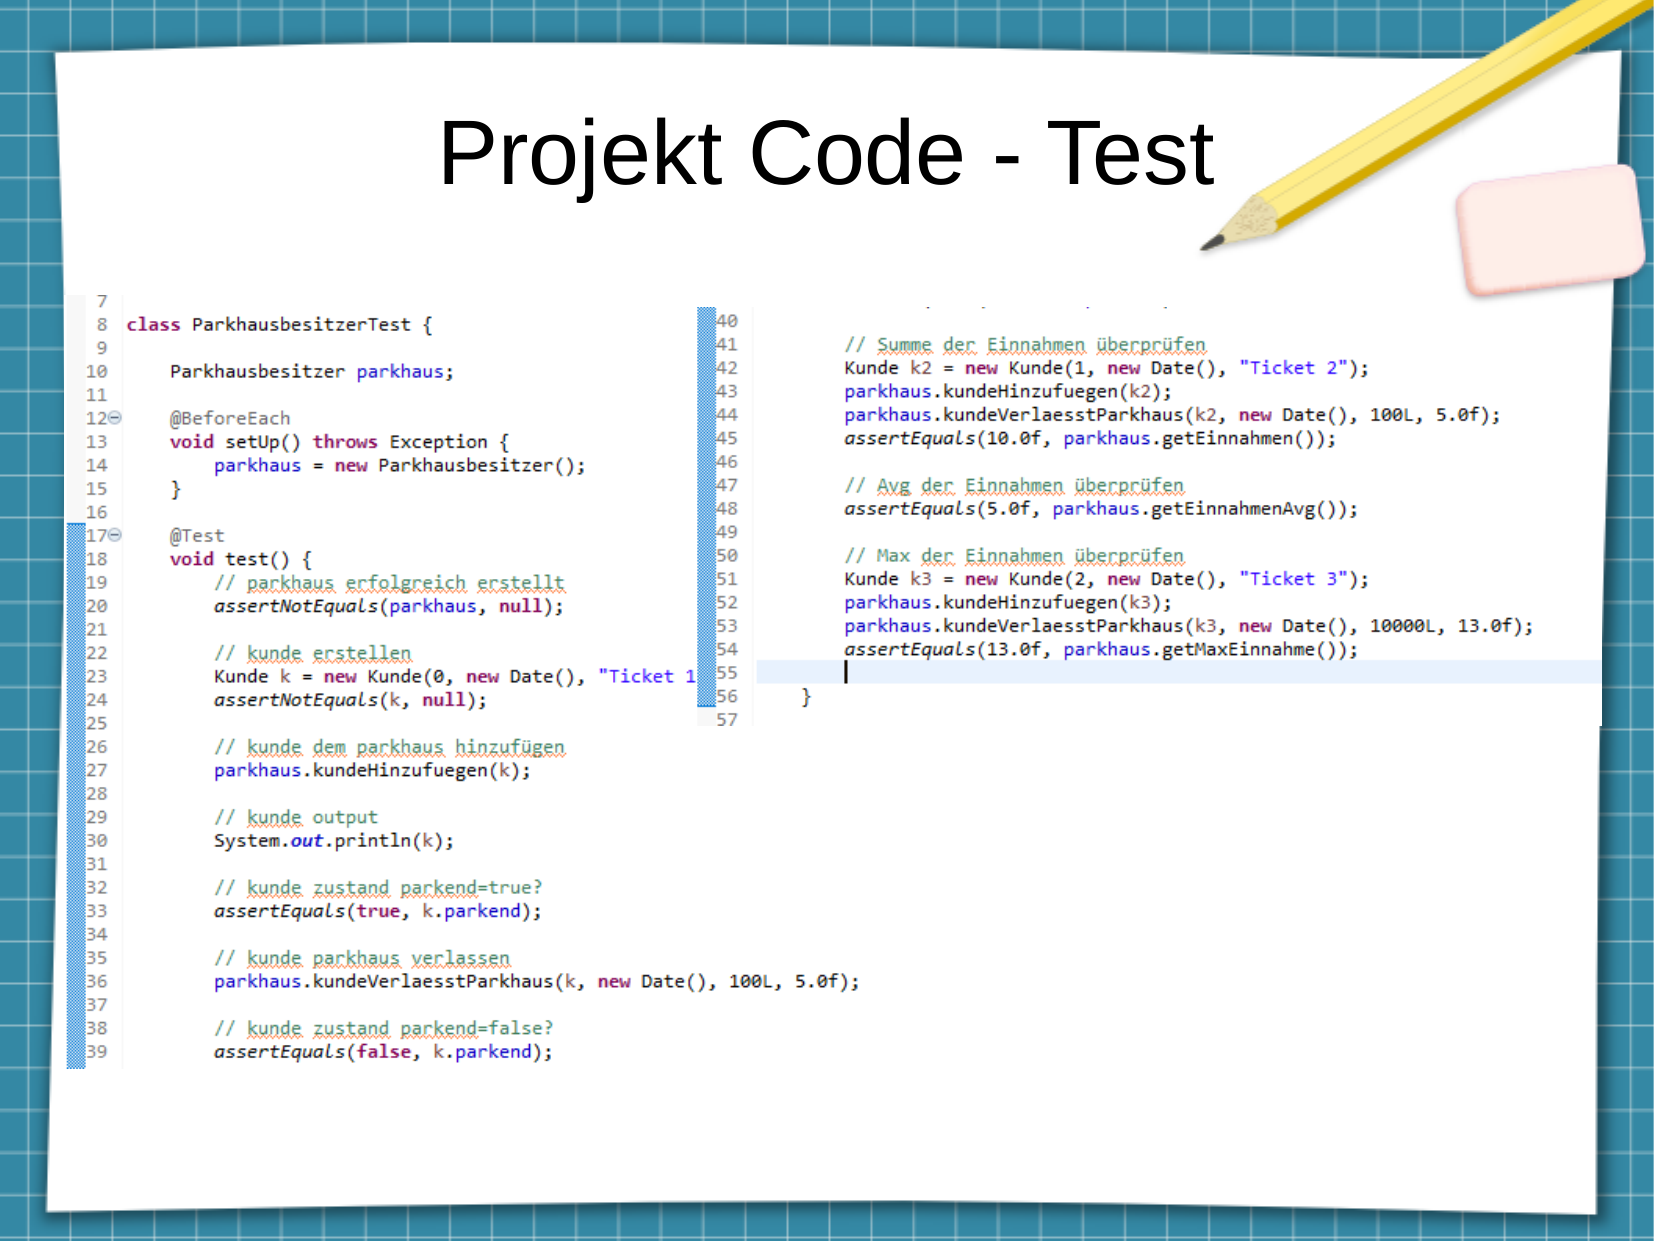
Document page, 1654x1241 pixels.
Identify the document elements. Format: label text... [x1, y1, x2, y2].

picture [0, 0, 1654, 1241]
title Projekt Code - Test [82, 49, 1571, 257]
